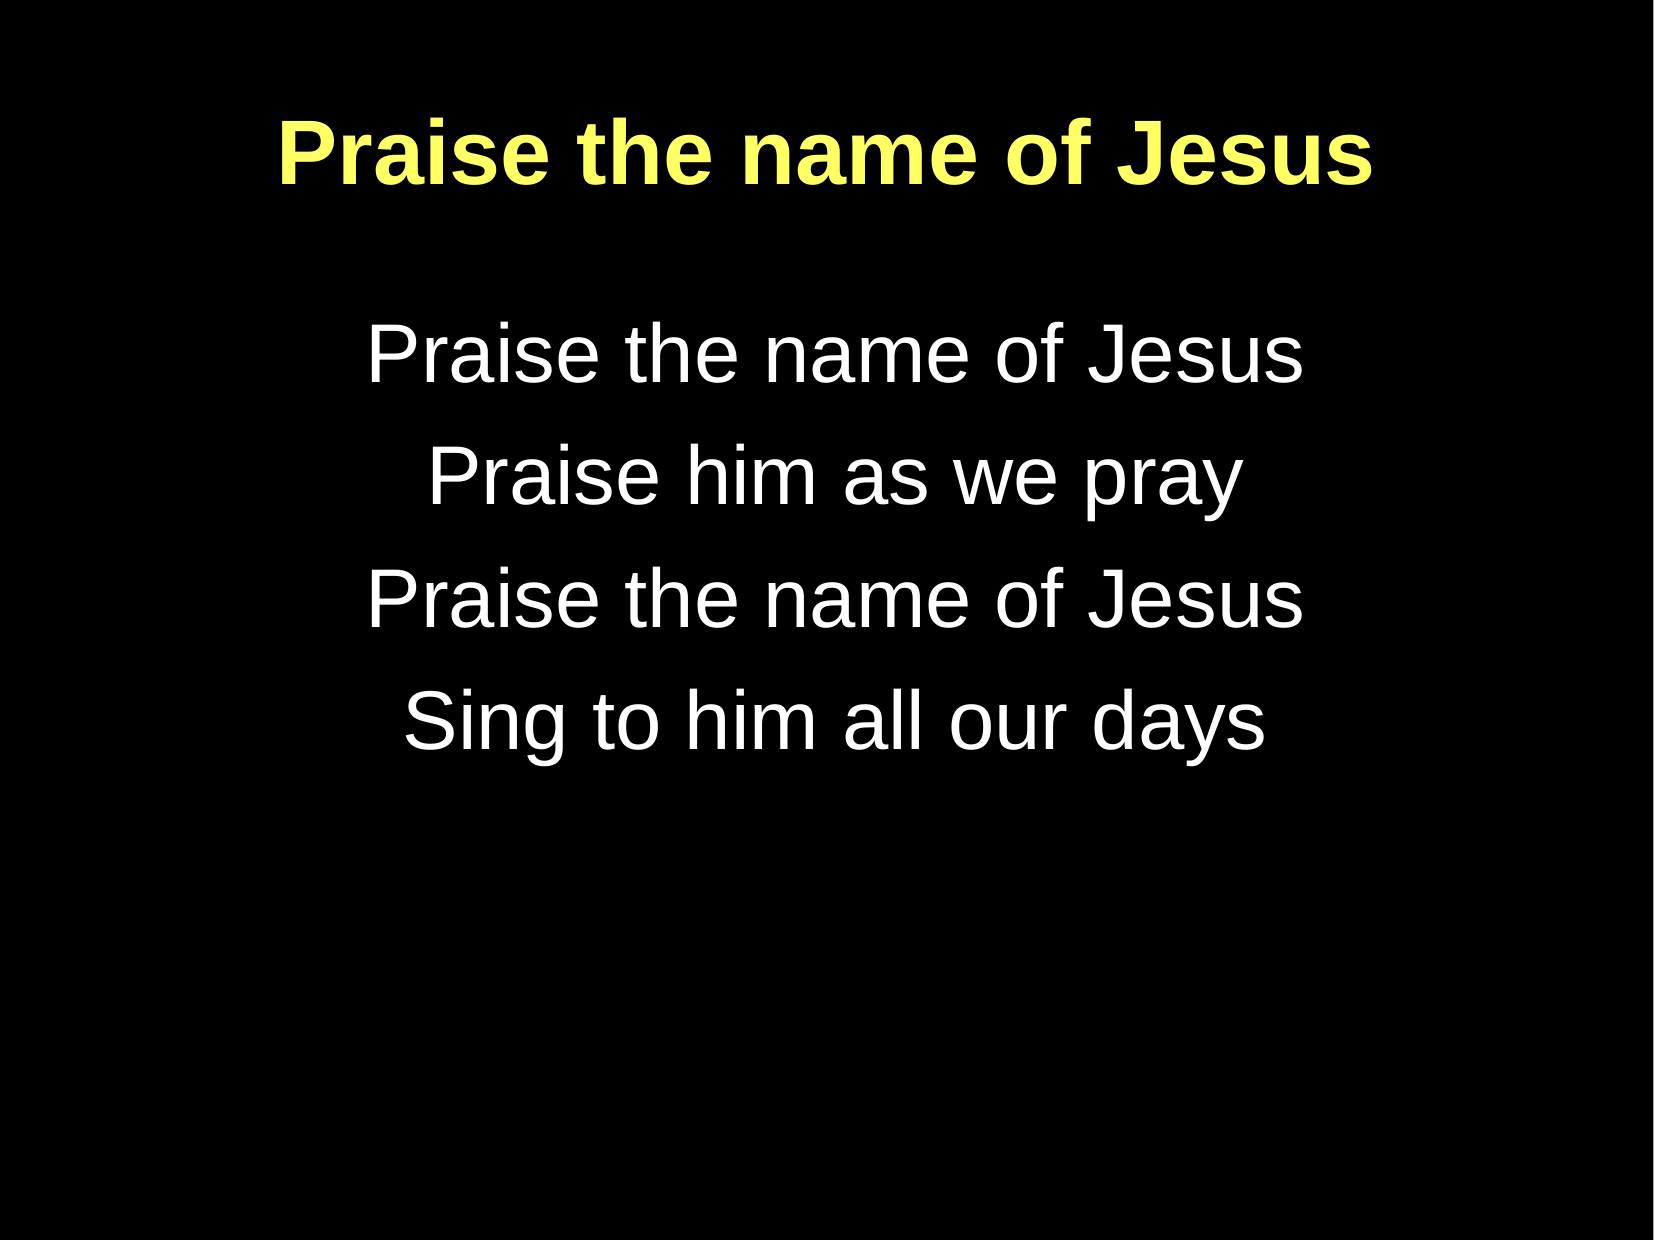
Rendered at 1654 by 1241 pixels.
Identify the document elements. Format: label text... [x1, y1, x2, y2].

list Praise the name of Jesus Praise him as we pray Praise the name of Jesus Sing to him all our days [0, 307, 1654, 1027]
title Praise the name of Jesus [82, 49, 1571, 257]
